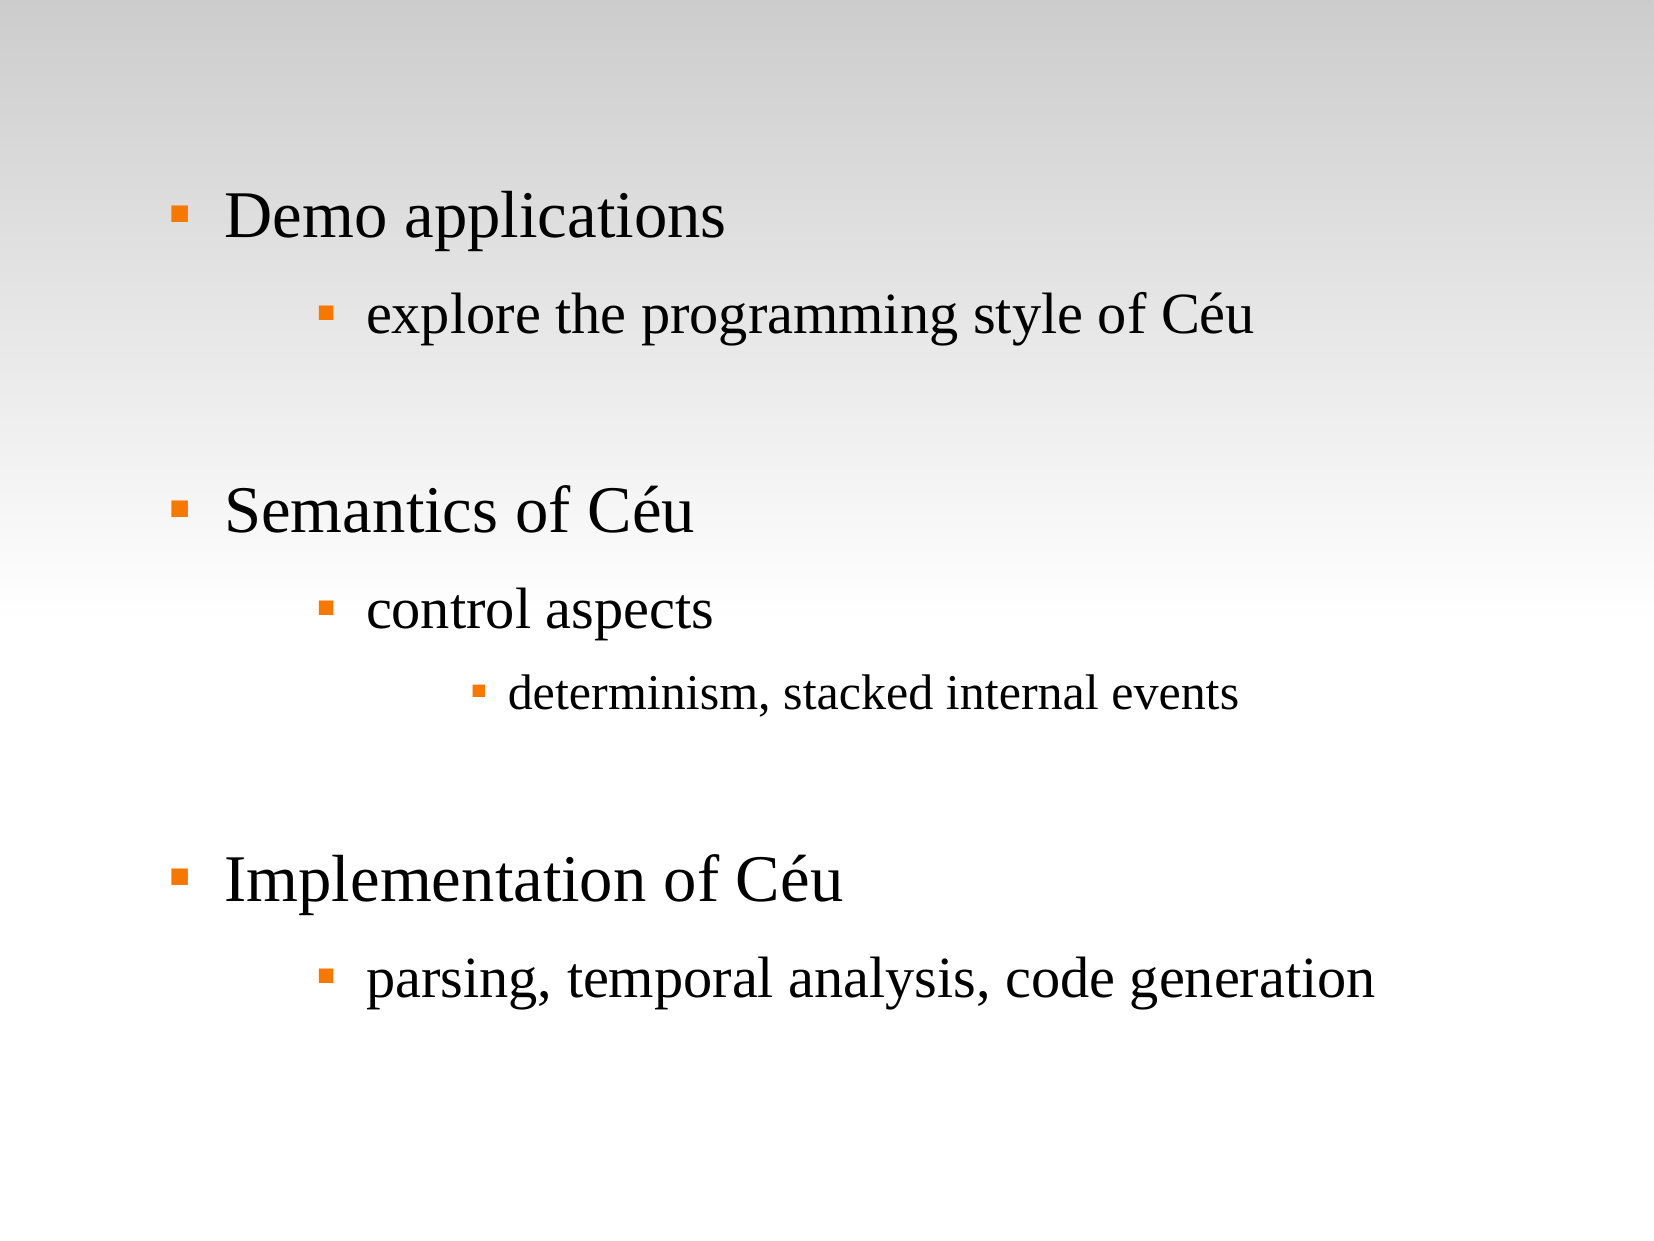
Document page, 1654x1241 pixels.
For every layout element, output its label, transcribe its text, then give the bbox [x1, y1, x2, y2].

list Demo applications explore the programming style of Céu Semantics of Céu control aspects determinism, stacked internal events Implementation of Céu parsing, temporal analysis, code generation [82, 177, 1571, 1067]
